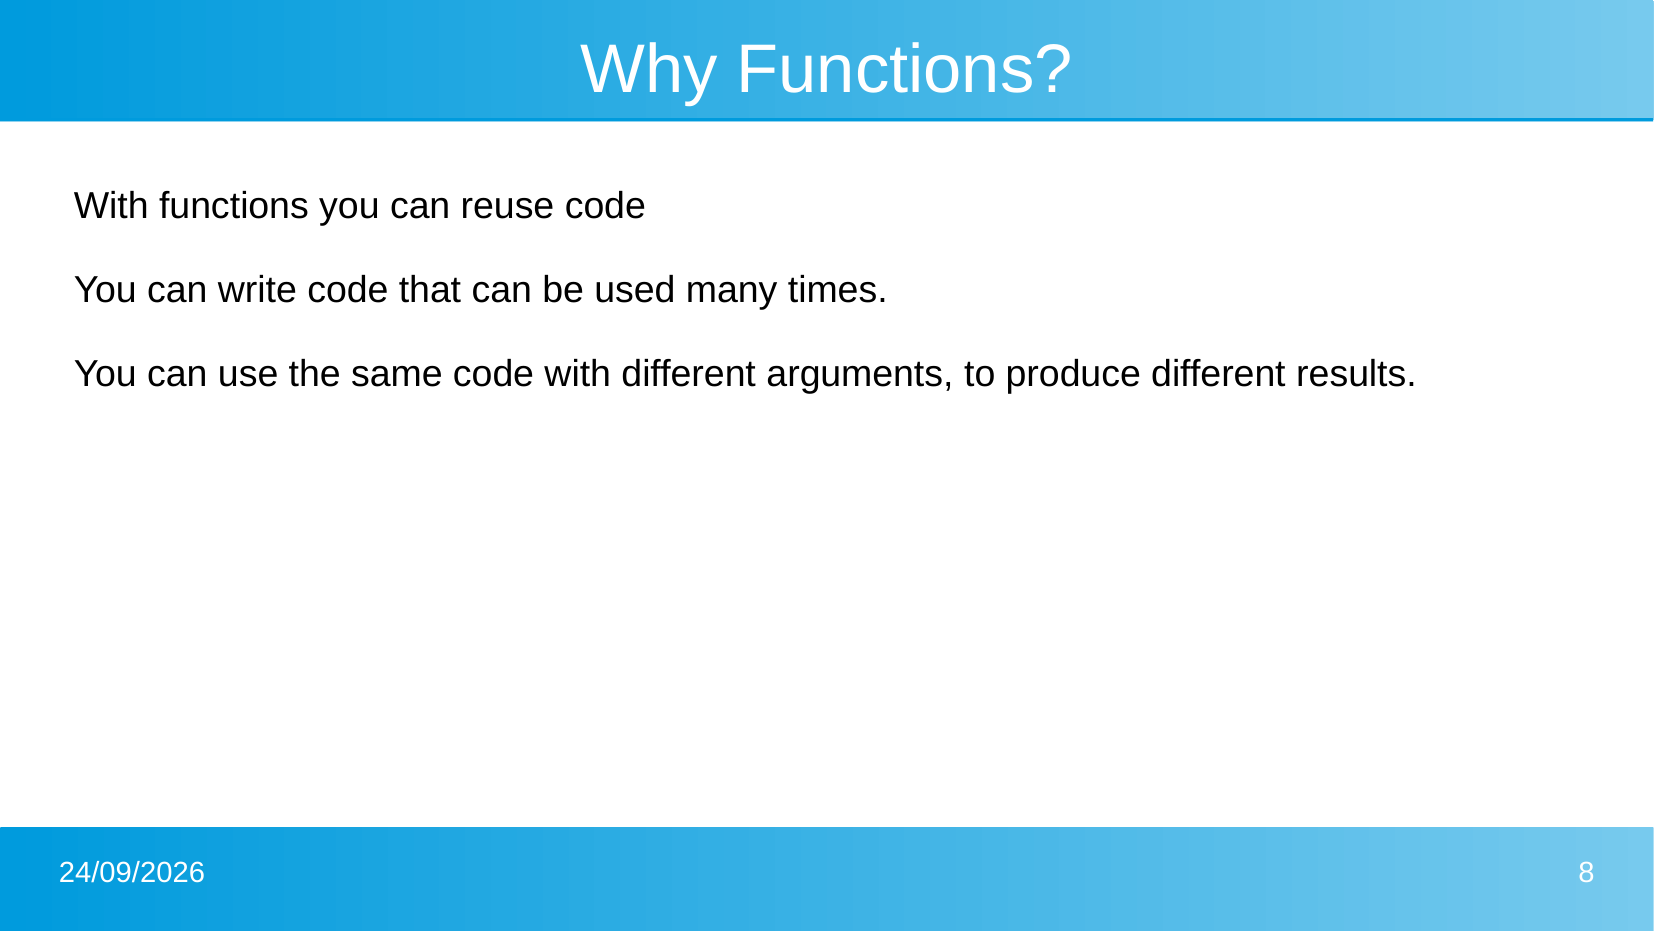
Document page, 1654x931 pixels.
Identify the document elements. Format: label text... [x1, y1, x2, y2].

text_box With functions you can reuse code You can write code that can be used many times. You can use the same code with different arguments, to produce different results. [59, 177, 1536, 502]
title Why Functions? [59, 29, 1595, 108]
